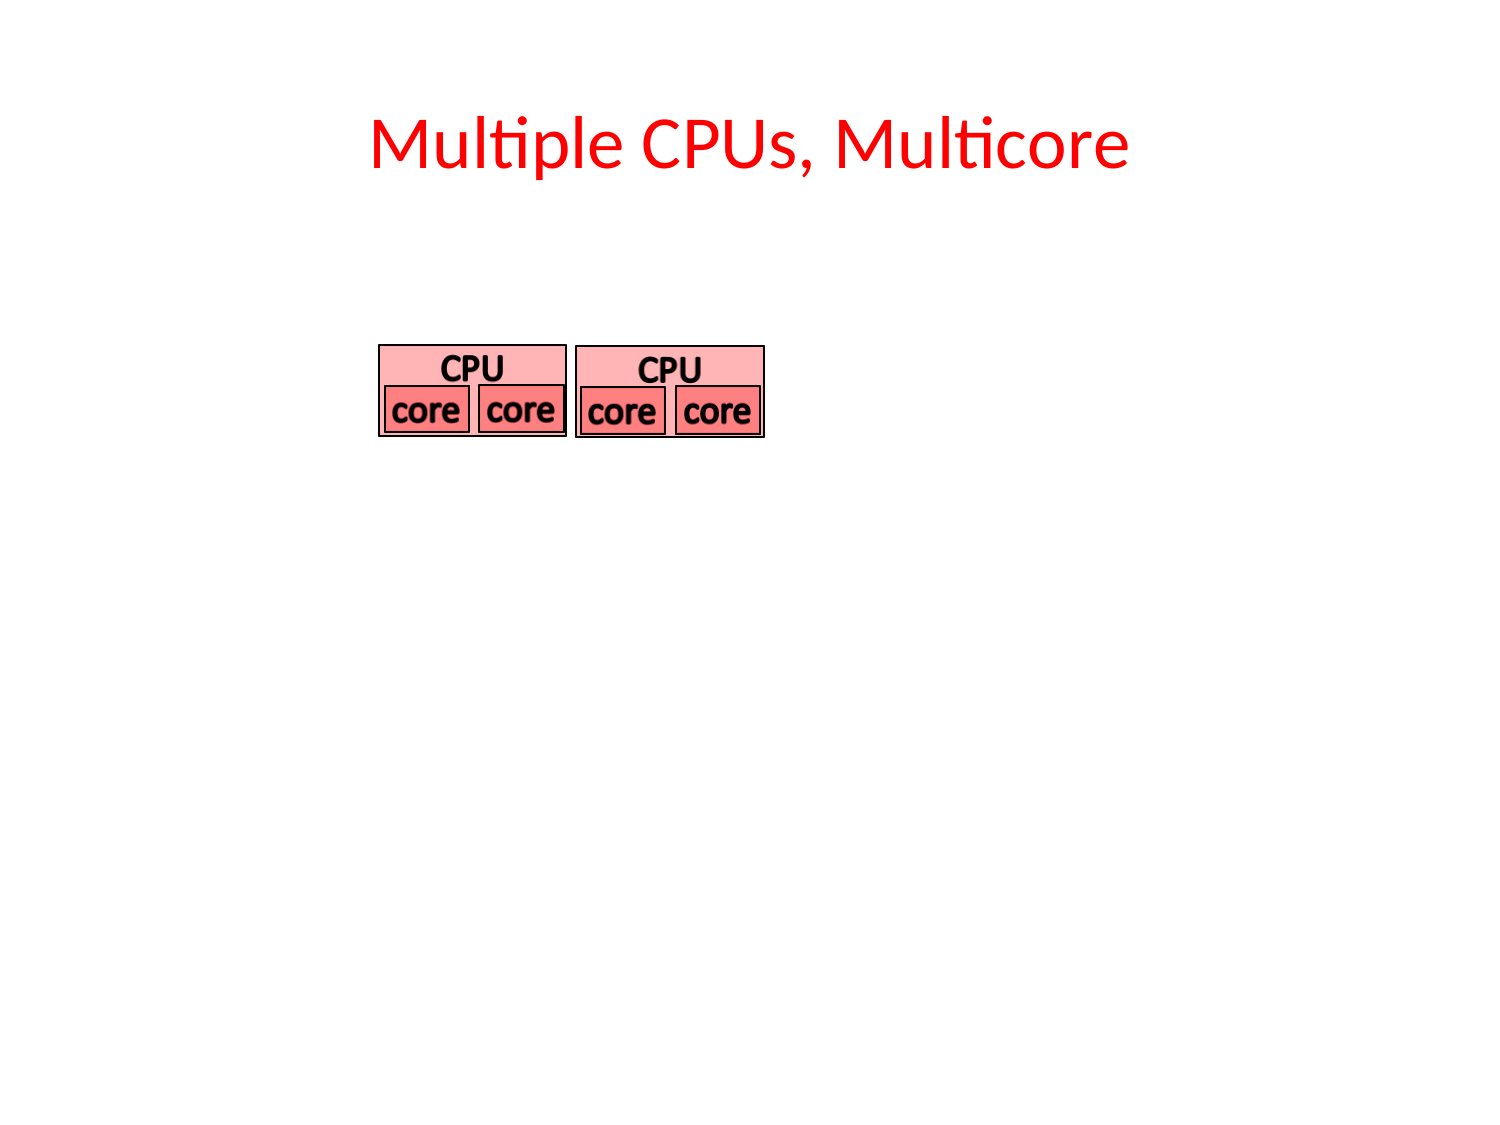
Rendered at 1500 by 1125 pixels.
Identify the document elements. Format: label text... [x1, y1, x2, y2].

picture [378, 344, 567, 438]
picture [575, 345, 765, 439]
title Multiple CPUs, Multicore [75, 45, 1426, 233]
